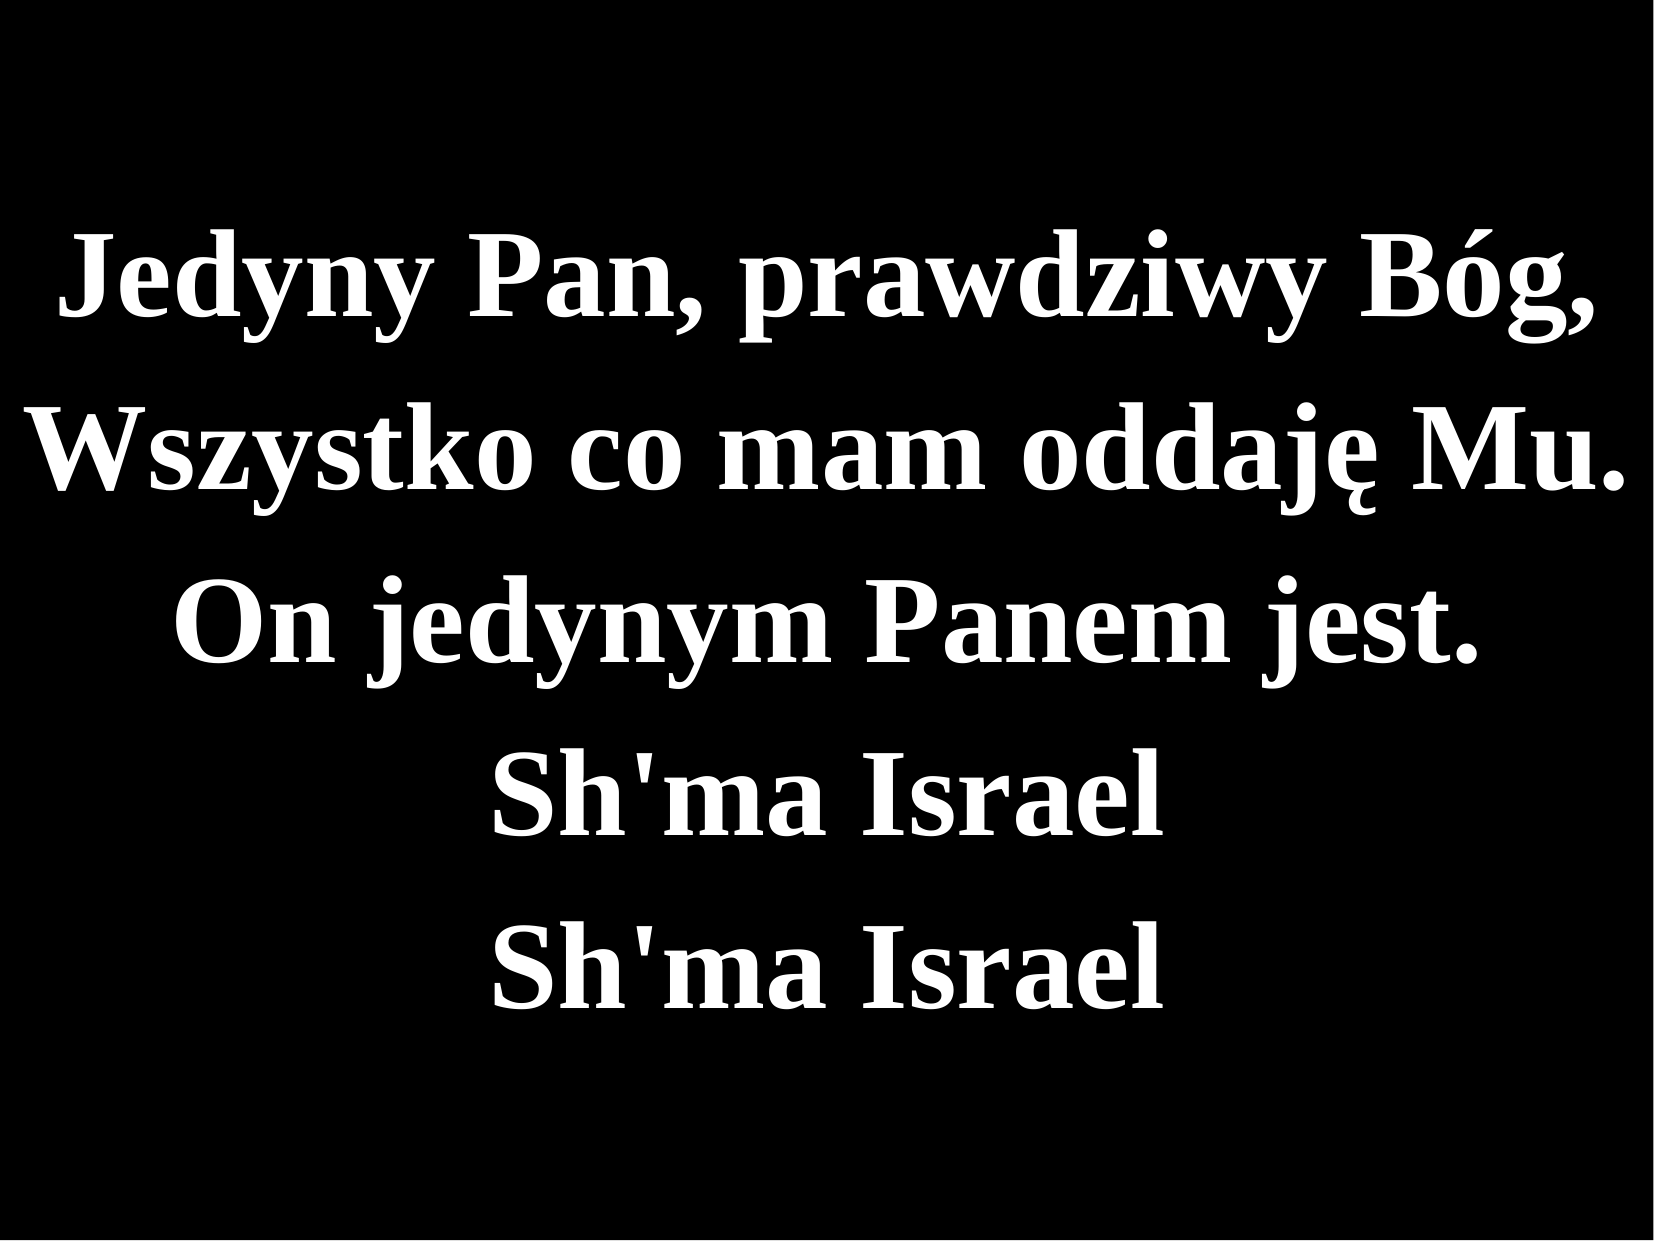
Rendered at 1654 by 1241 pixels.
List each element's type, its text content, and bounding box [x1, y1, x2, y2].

title Jedyny Pan, prawdziwy Bóg, ppp Wszystko co mam oddaję Mu. ppp On jedynym Panem jest. ppp Sh'ma Israel ppp Sh'ma Israel [0, 0, 1654, 1241]
